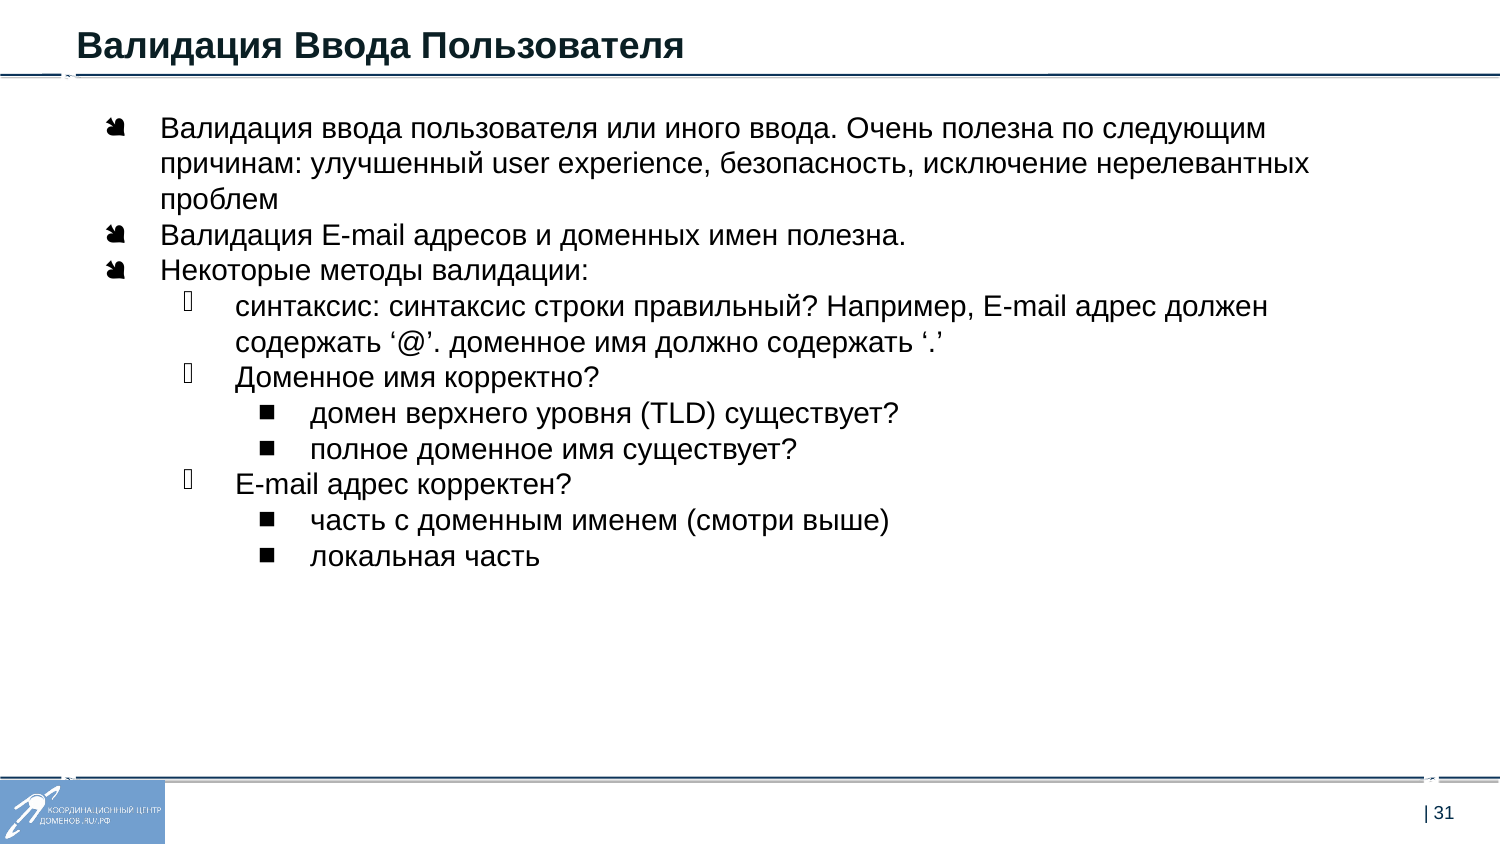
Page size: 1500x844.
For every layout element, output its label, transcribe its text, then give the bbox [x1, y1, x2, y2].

title Валидация Ввода Пользователя [61, 5, 1376, 62]
picture [0, 779, 166, 844]
list Валидация ввода пользователя или иного ввода. Очень полезна по следующим причинам: улучшенный user experience, безопасность, исключение нерелевантных проблем Валидация E-mail адресов и доменных имен полезна. Некоторые методы валидации: синтаксис: синтаксис строки правильный? Например, E-mail адрес должен содержать ‘@’. доменное имя должно содержать ‘.’ Доменное имя корректно? домен верхнего уровня (TLD) существует? полное доменное имя существует? E-mail адрес корректен? часть с доменным именем (смотри выше) локальная часть [70, 93, 1368, 656]
